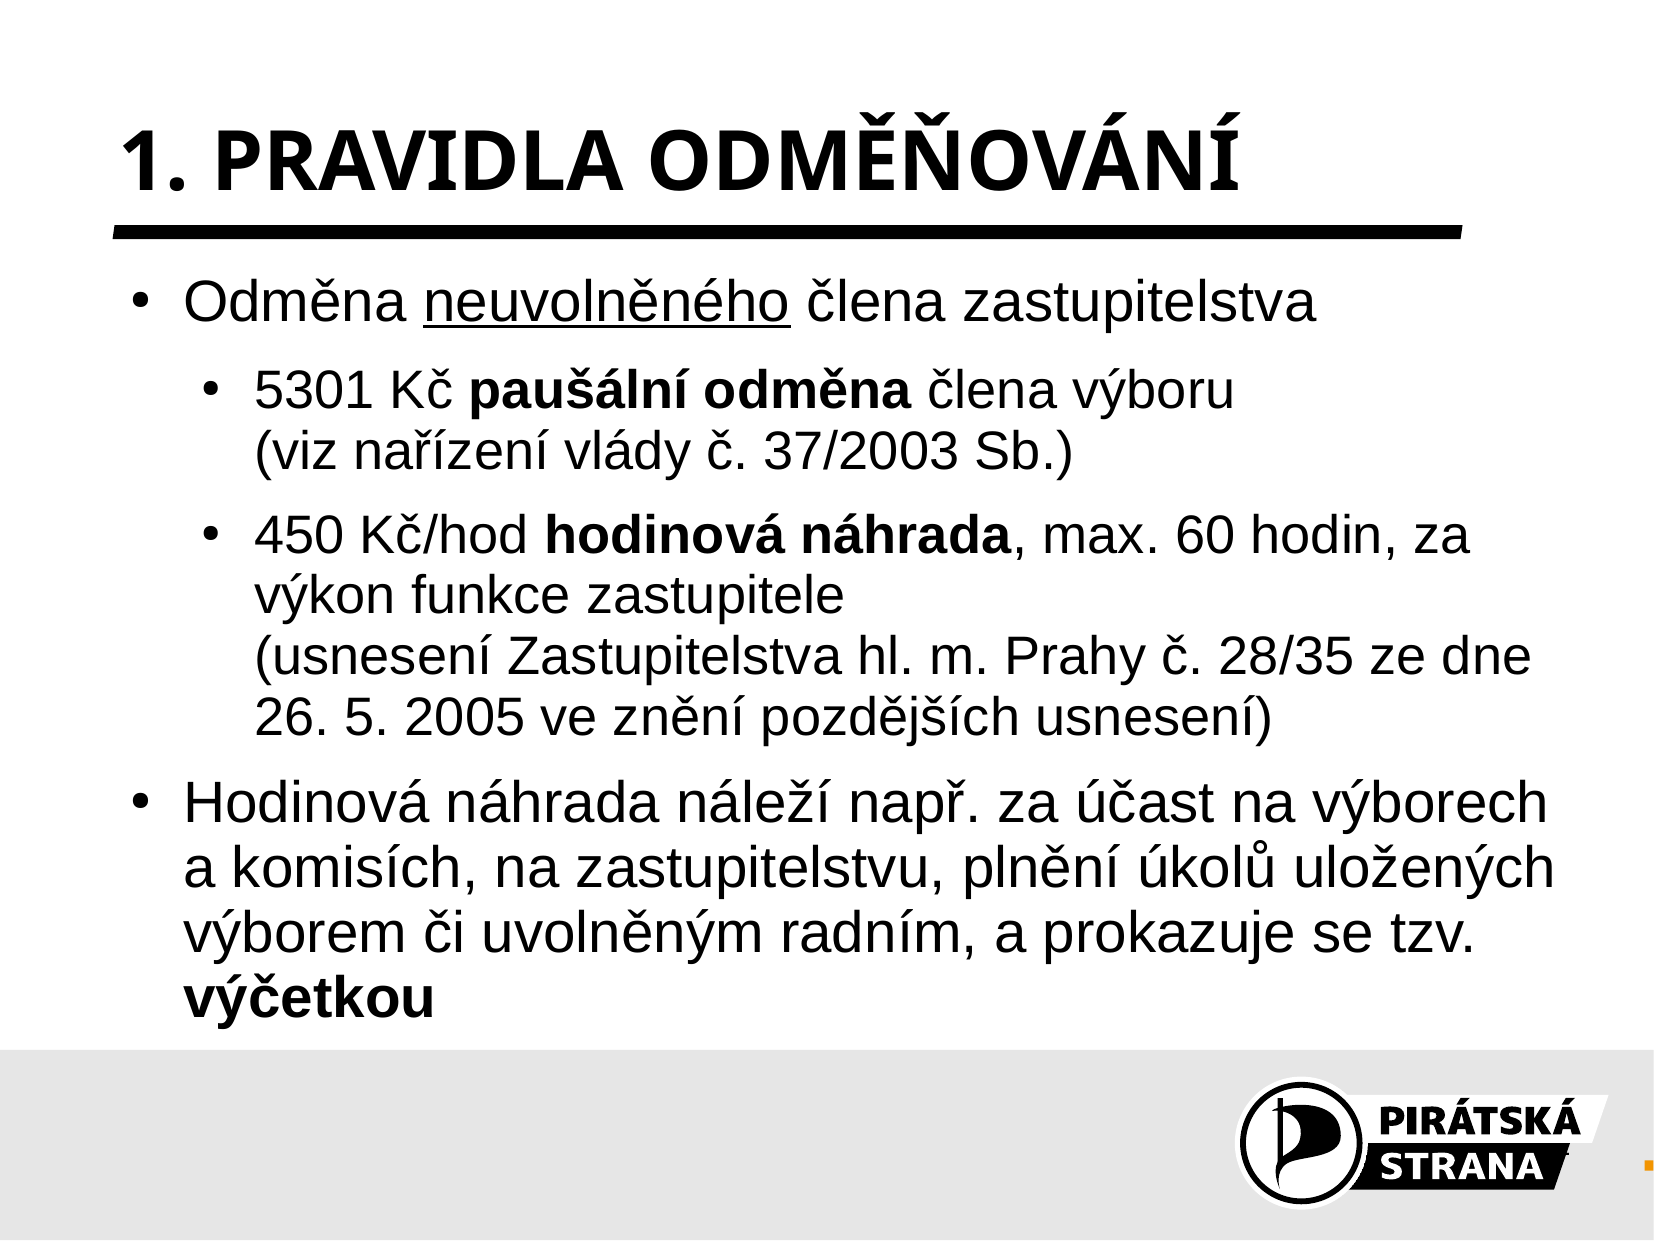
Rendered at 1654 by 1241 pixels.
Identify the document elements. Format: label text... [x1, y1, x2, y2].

title 1. PRAVIDLA ODMĚŇOVÁNÍ [118, 8, 1576, 216]
list Odměna neuvolněného člena zastupitelstva 5301 Kč paušální odměna člena výboru (viz nařízení vlády č. 37/2003 Sb.) 450 Kč/hod hodinová náhrada, max. 60 hodin, za výkon funkce zastupitele (usnesení Zastupitelstva hl. m. Prahy č. 28/35 ze dne 26. 5. 2005 ve znění pozdějších usnesení) Hodinová náhrada náleží např. za účast na výborech a komisích, na zastupitelstvu, plnění úkolů uložených výborem či uvolněným radním, a prokazuje se tzv. výčetkou [112, 268, 1576, 1033]
